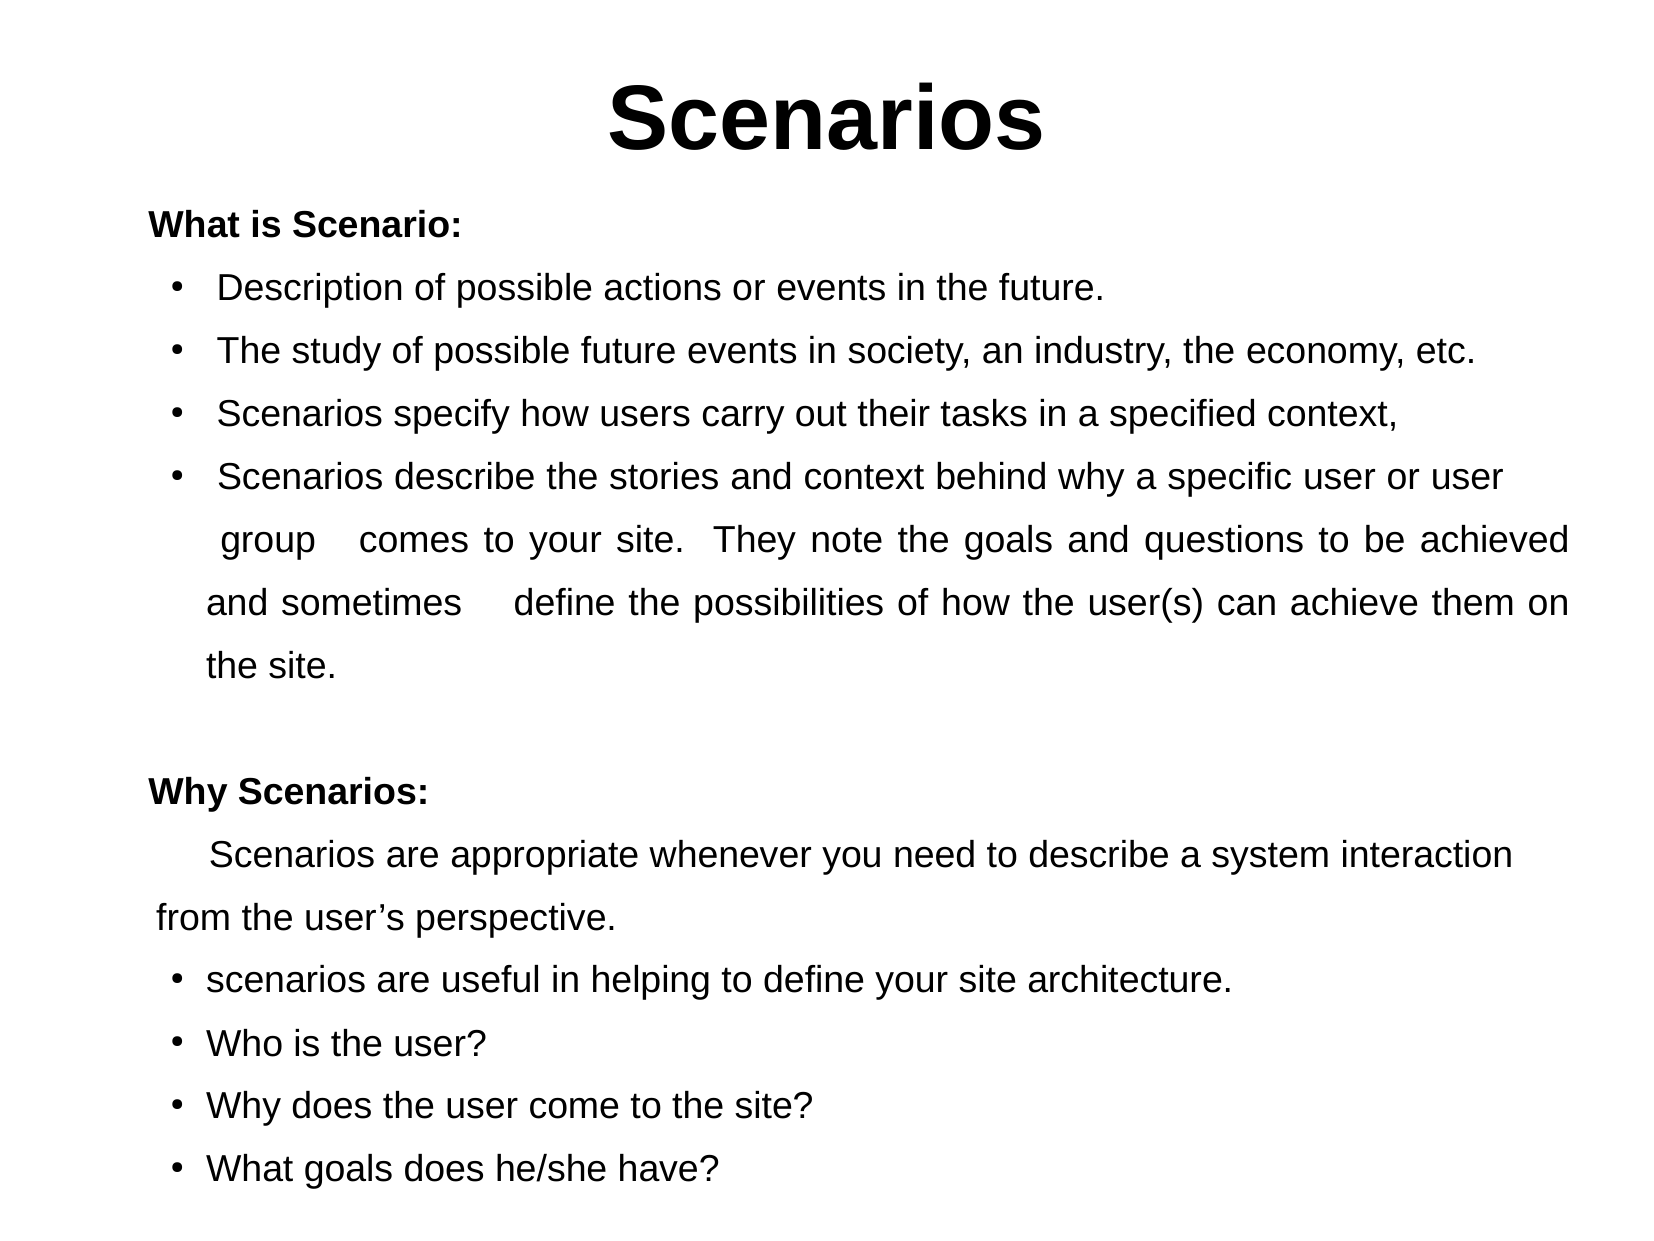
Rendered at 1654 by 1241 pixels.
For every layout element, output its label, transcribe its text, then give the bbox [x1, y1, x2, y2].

text_box What is Scenario: Description of ​possible ​actions or ​events in the ​future. The ​study of possible future ​events in ​society, an ​industry, the ​economy, etc. Scenarios specify how users carry out their tasks in a specified context, Scenarios describe the stories and context behind why a specific user or user group comes to your site. They note the goals and questions to be achieved and sometimes define the possibilities of how the user(s) can achieve them on the site. Why Scenarios: Scenarios are appropriate whenever you need to describe a system interaction from the user’s perspective. scenarios are useful in helping to define your site architecture. Who is the user? Why does the user come to the site? What goals does he/she have? [120, 175, 1597, 1182]
title Scenarios [82, 29, 1571, 207]
